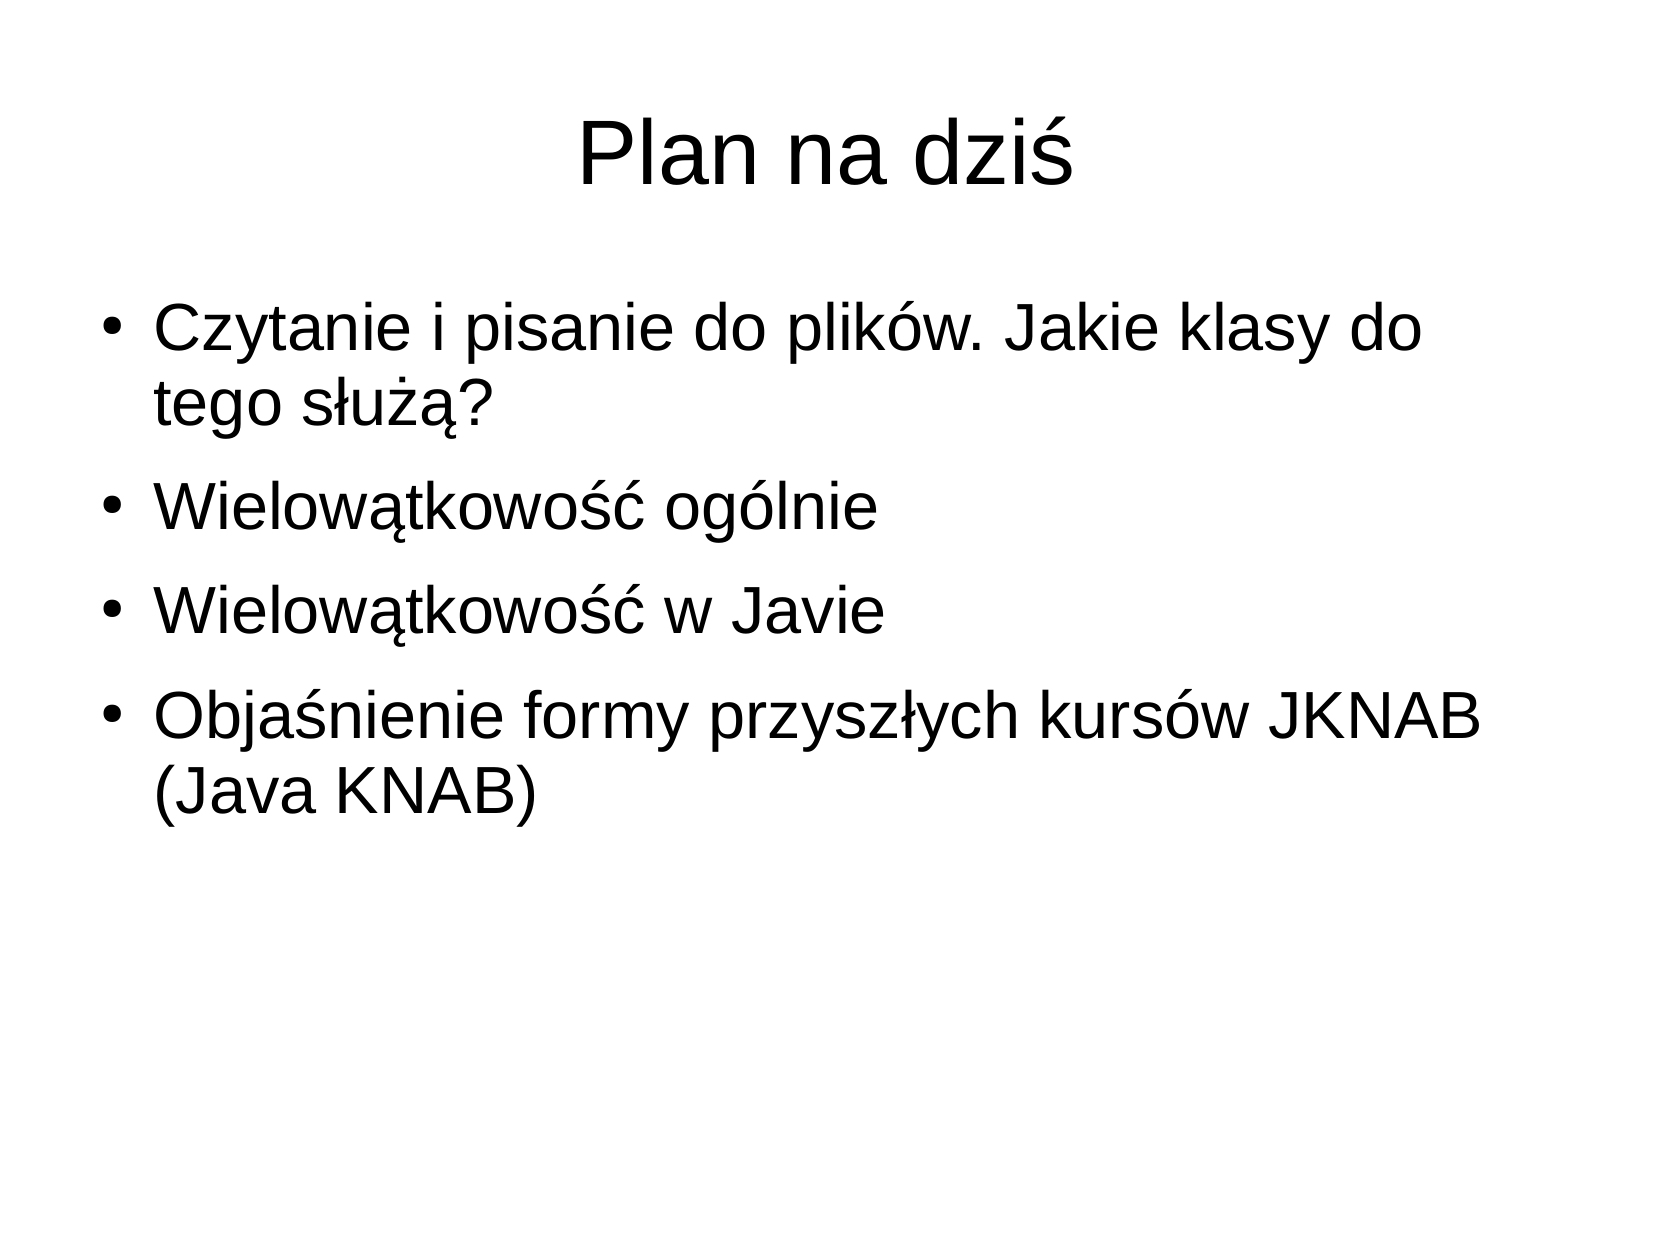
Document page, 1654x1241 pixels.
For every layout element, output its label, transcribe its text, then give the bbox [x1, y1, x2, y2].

list Czytanie i pisanie do plików. Jakie klasy do tego służą? Wielowątkowość ogólnie Wielowątkowość w Javie Objaśnienie formy przyszłych kursów JKNAB (Java KNAB) [82, 290, 1571, 1010]
title Plan na dziś [82, 49, 1571, 257]
